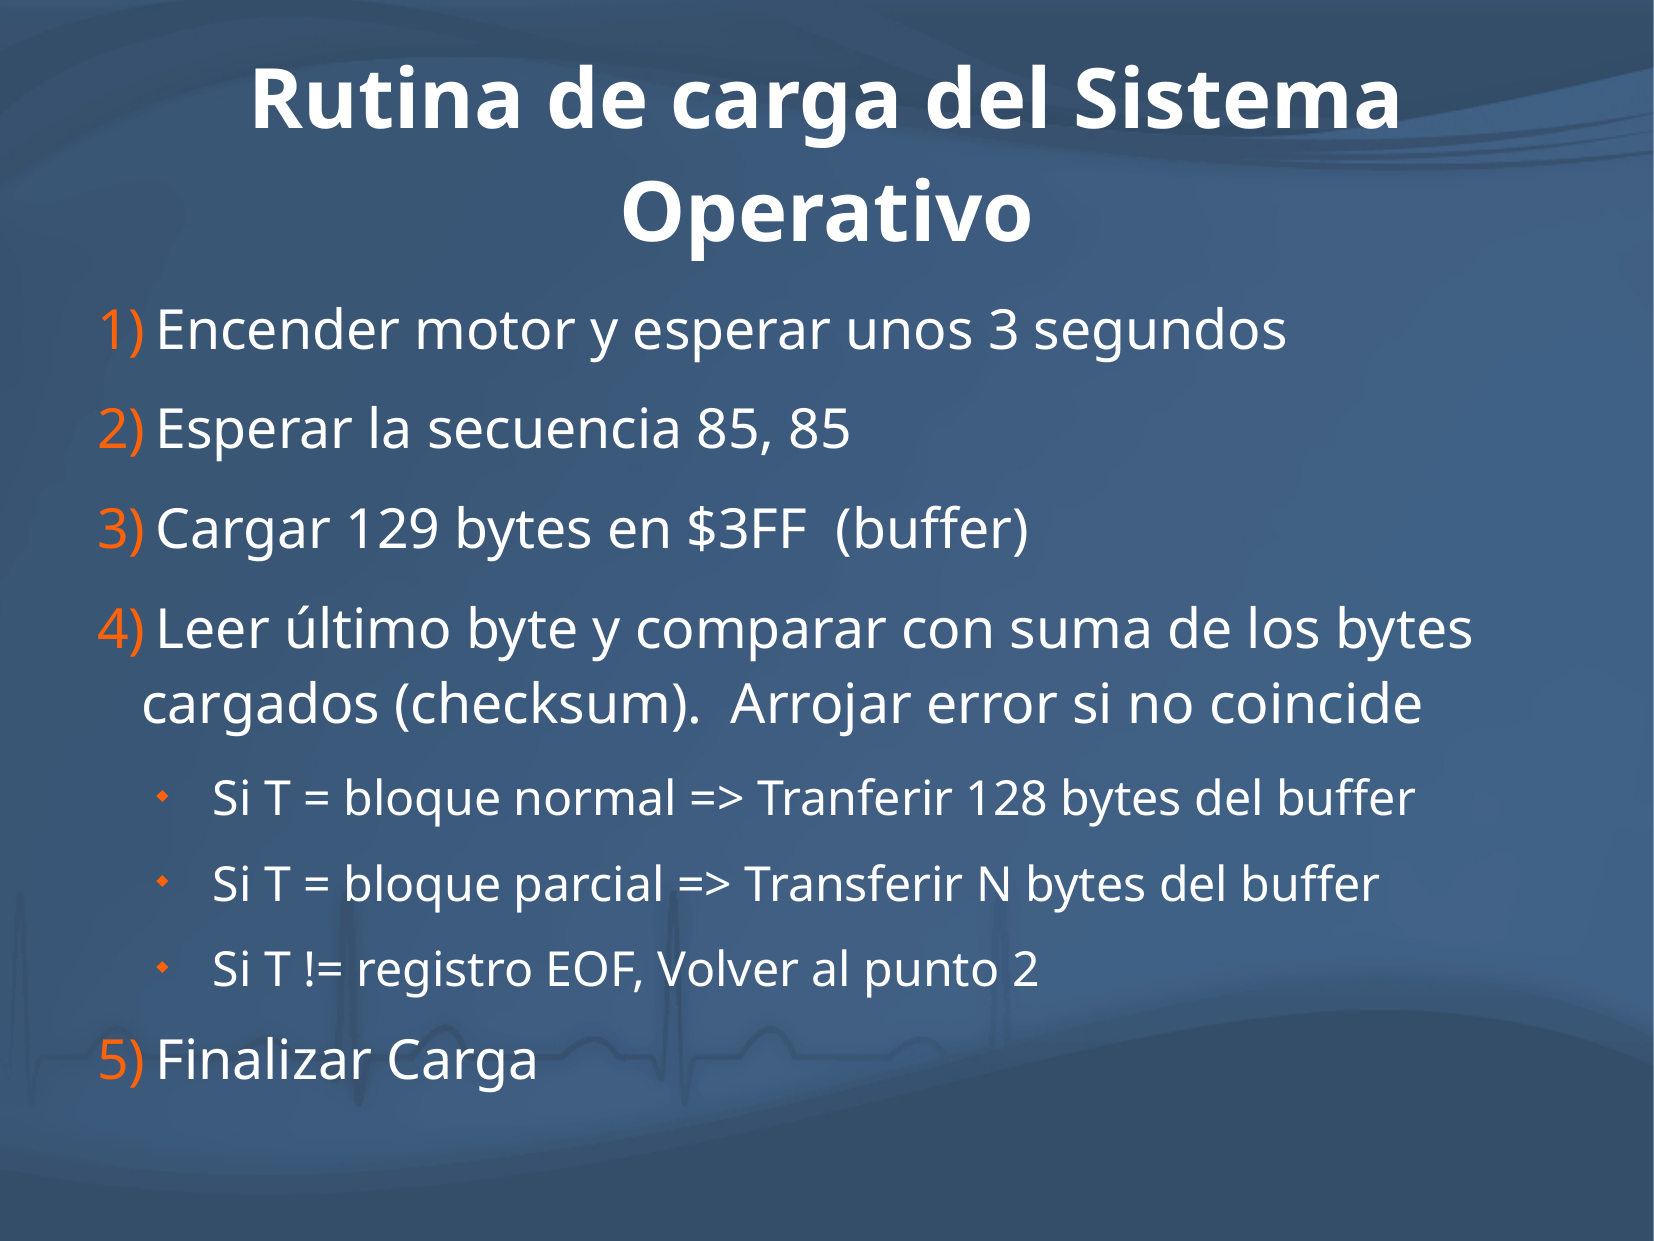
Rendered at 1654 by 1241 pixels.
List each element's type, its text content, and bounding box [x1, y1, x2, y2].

list Encender motor y esperar unos 3 segundos Esperar la secuencia 85, 85 Cargar 129 bytes en $3FF (buffer) Leer último byte y comparar con suma de los bytes cargados (checksum). Arrojar error si no coincide Si T = bloque normal => Tranferir 128 bytes del buffer Si T = bloque parcial => Transferir N bytes del buffer Si T != registro EOF, Volver al punto 2 Finalizar Carga [82, 290, 1571, 1109]
picture [0, 0, 1654, 1241]
title Rutina de carga del Sistema Operativo [82, 56, 1571, 250]
